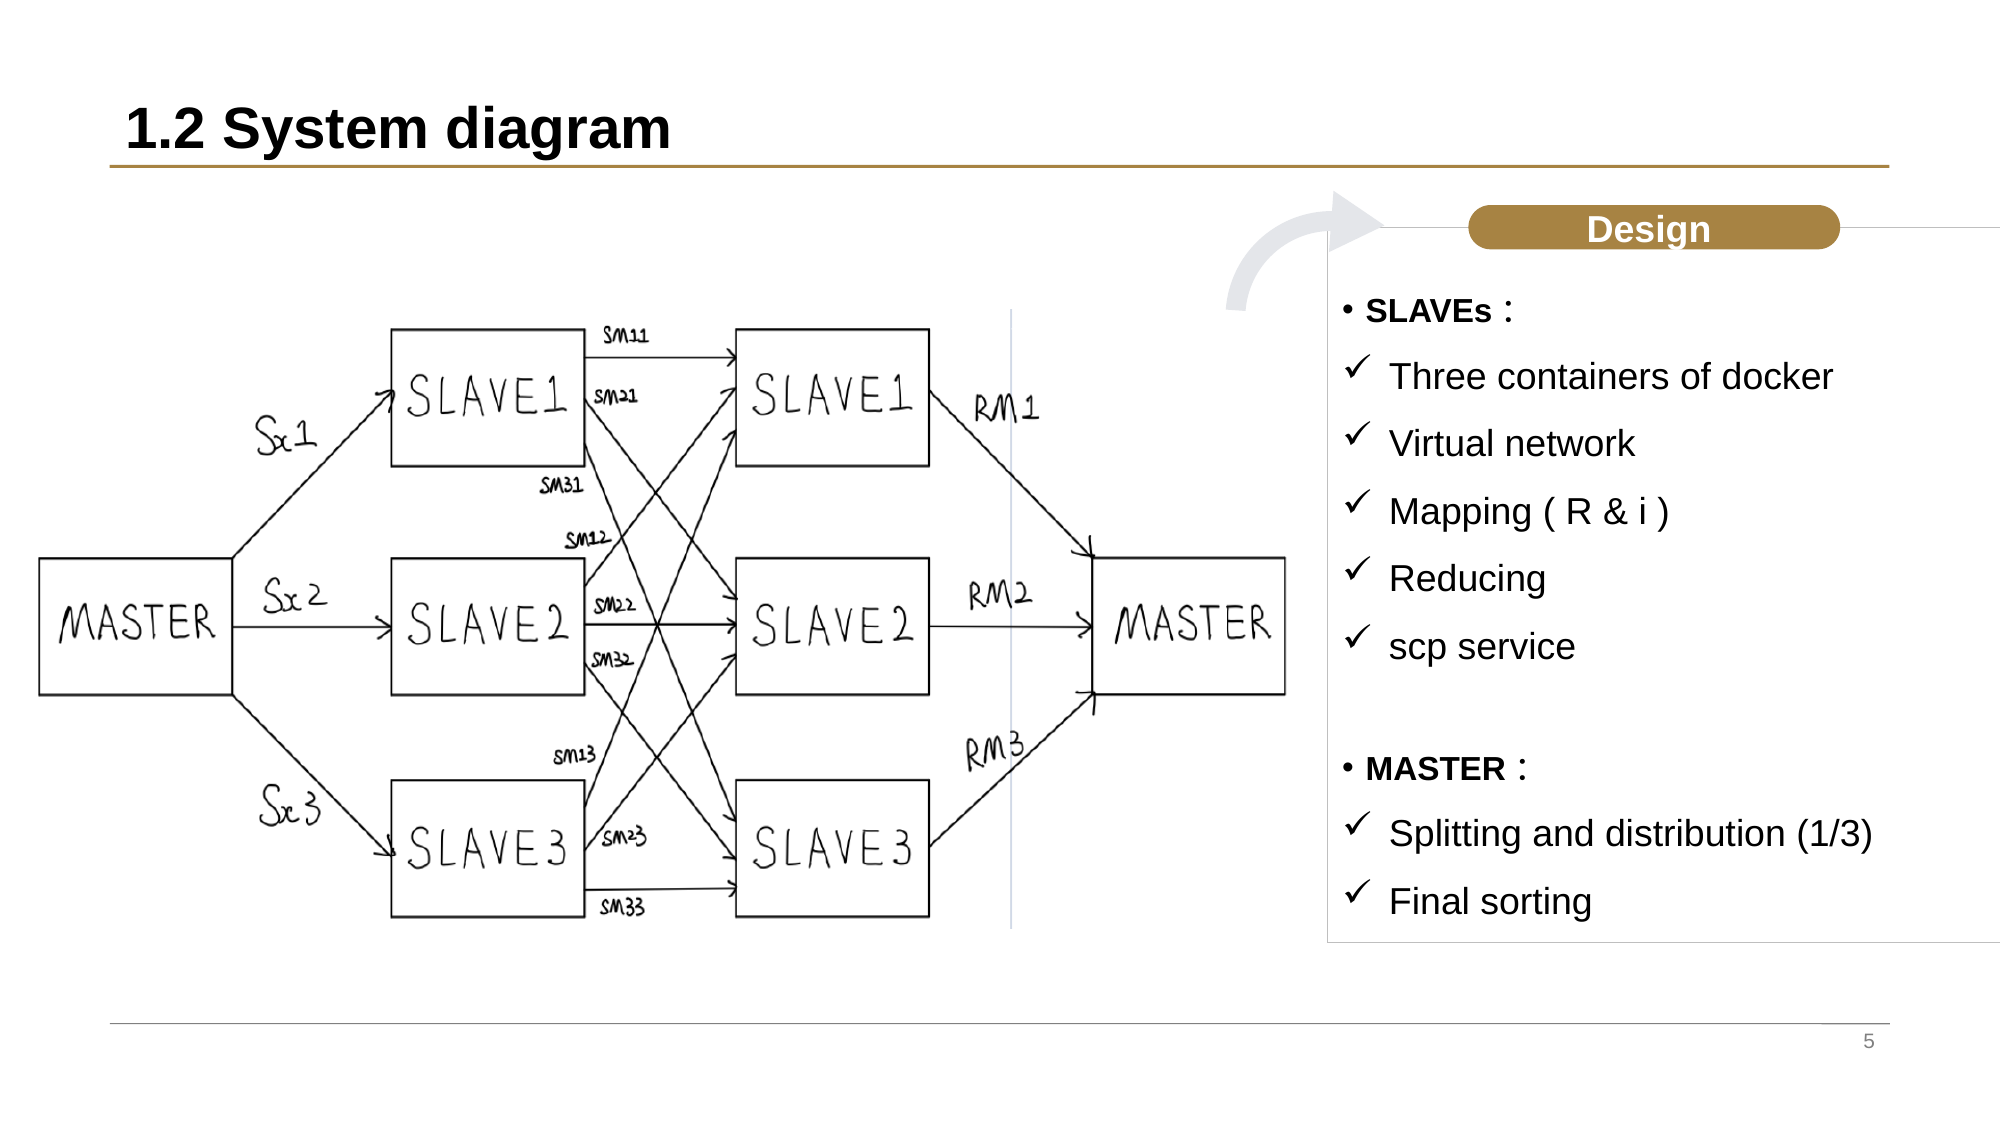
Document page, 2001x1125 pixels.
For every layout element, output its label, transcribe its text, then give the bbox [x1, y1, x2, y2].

slide_number <编号> [1412, 1023, 1890, 1058]
picture [22, 308, 1301, 929]
text_box [1225, 190, 1385, 311]
title 1.2 System diagram [109, 0, 1890, 169]
text_box SLAVEs： Three containers of docker Virtual network Mapping ( R & i ) Reducing scp service MASTER： Splitting and distribution (1/3) Final sorting [1327, 227, 2000, 943]
text_box Design [1468, 205, 1841, 250]
